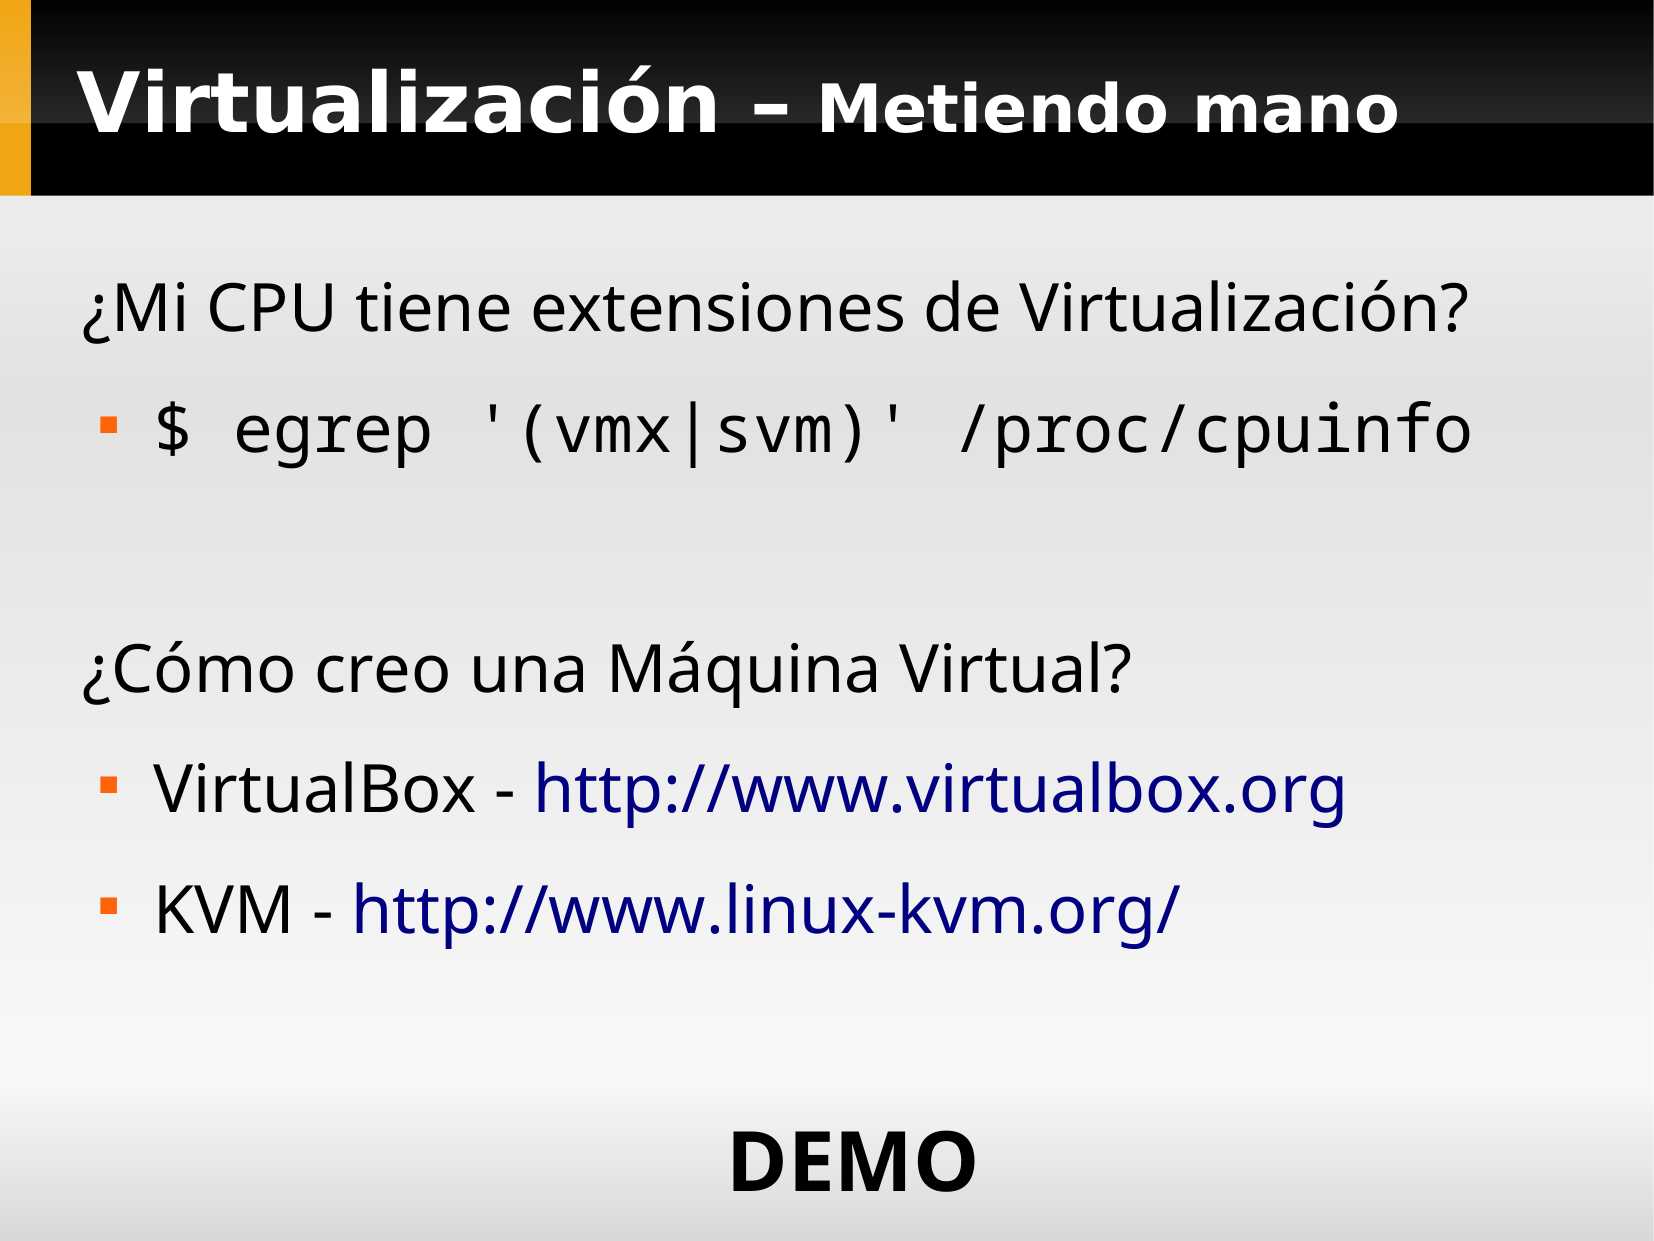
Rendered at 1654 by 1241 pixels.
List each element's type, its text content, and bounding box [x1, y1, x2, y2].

picture [0, 0, 1654, 1241]
list ¿Mi CPU tiene extensiones de Virtualización? $ egrep '(vmx|svm)' /proc/cpuinfo ¿Cómo creo una Máquina Virtual? VirtualBox - http://www.virtualbox.org KVM - http://www.linux-kvm.org/ DEMO [82, 260, 1625, 1211]
title Virtualización – Metiendo mano [76, 0, 1565, 208]
